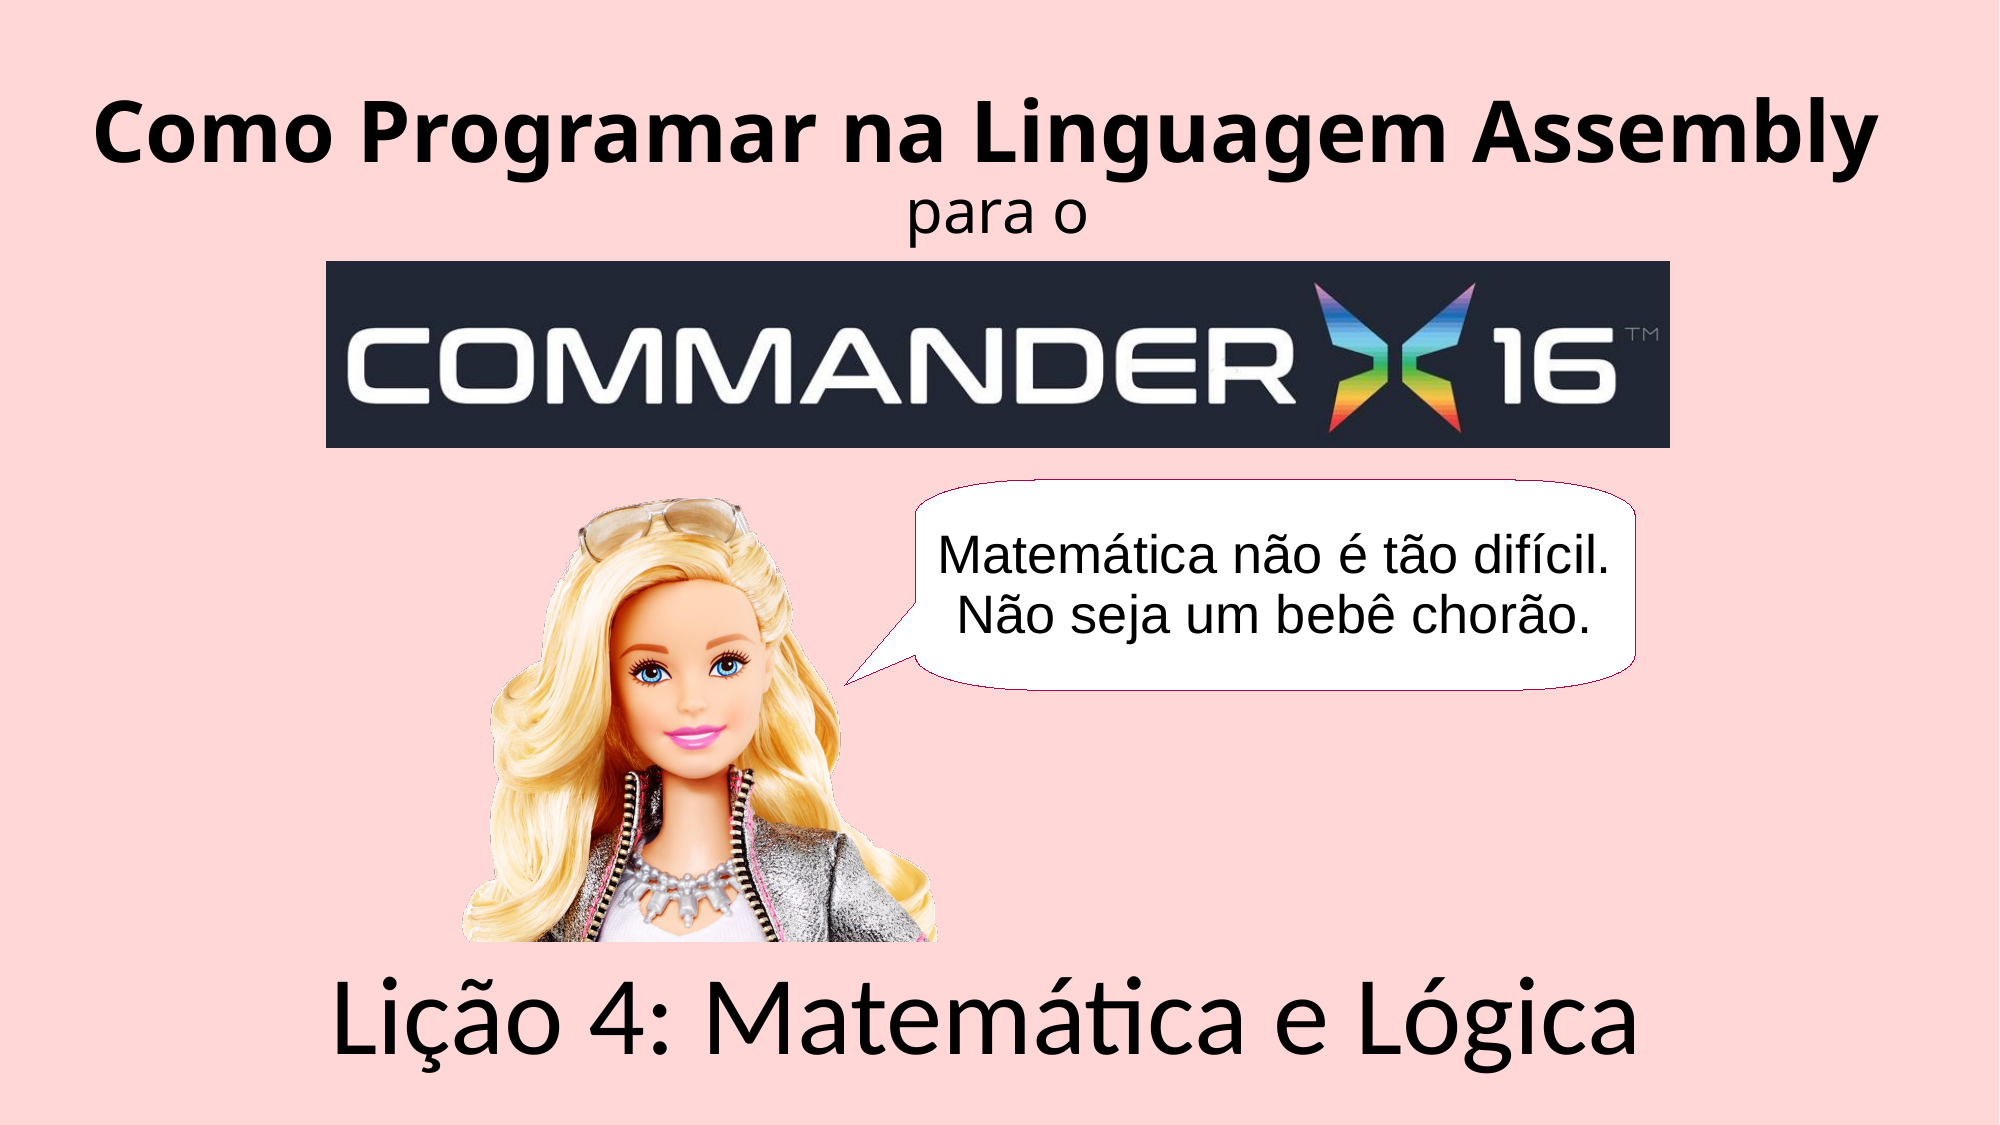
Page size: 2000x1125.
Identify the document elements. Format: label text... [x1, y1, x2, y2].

title Como Programar na Linguagem Assembly para o [60, 22, 1935, 255]
picture [420, 498, 969, 942]
text_box Matemática não é tão difícil. Não seja um bebê chorão. [844, 479, 1636, 691]
subtitle Lição 4: Matemática e Lógica [48, 949, 1924, 1076]
picture [326, 261, 1670, 448]
